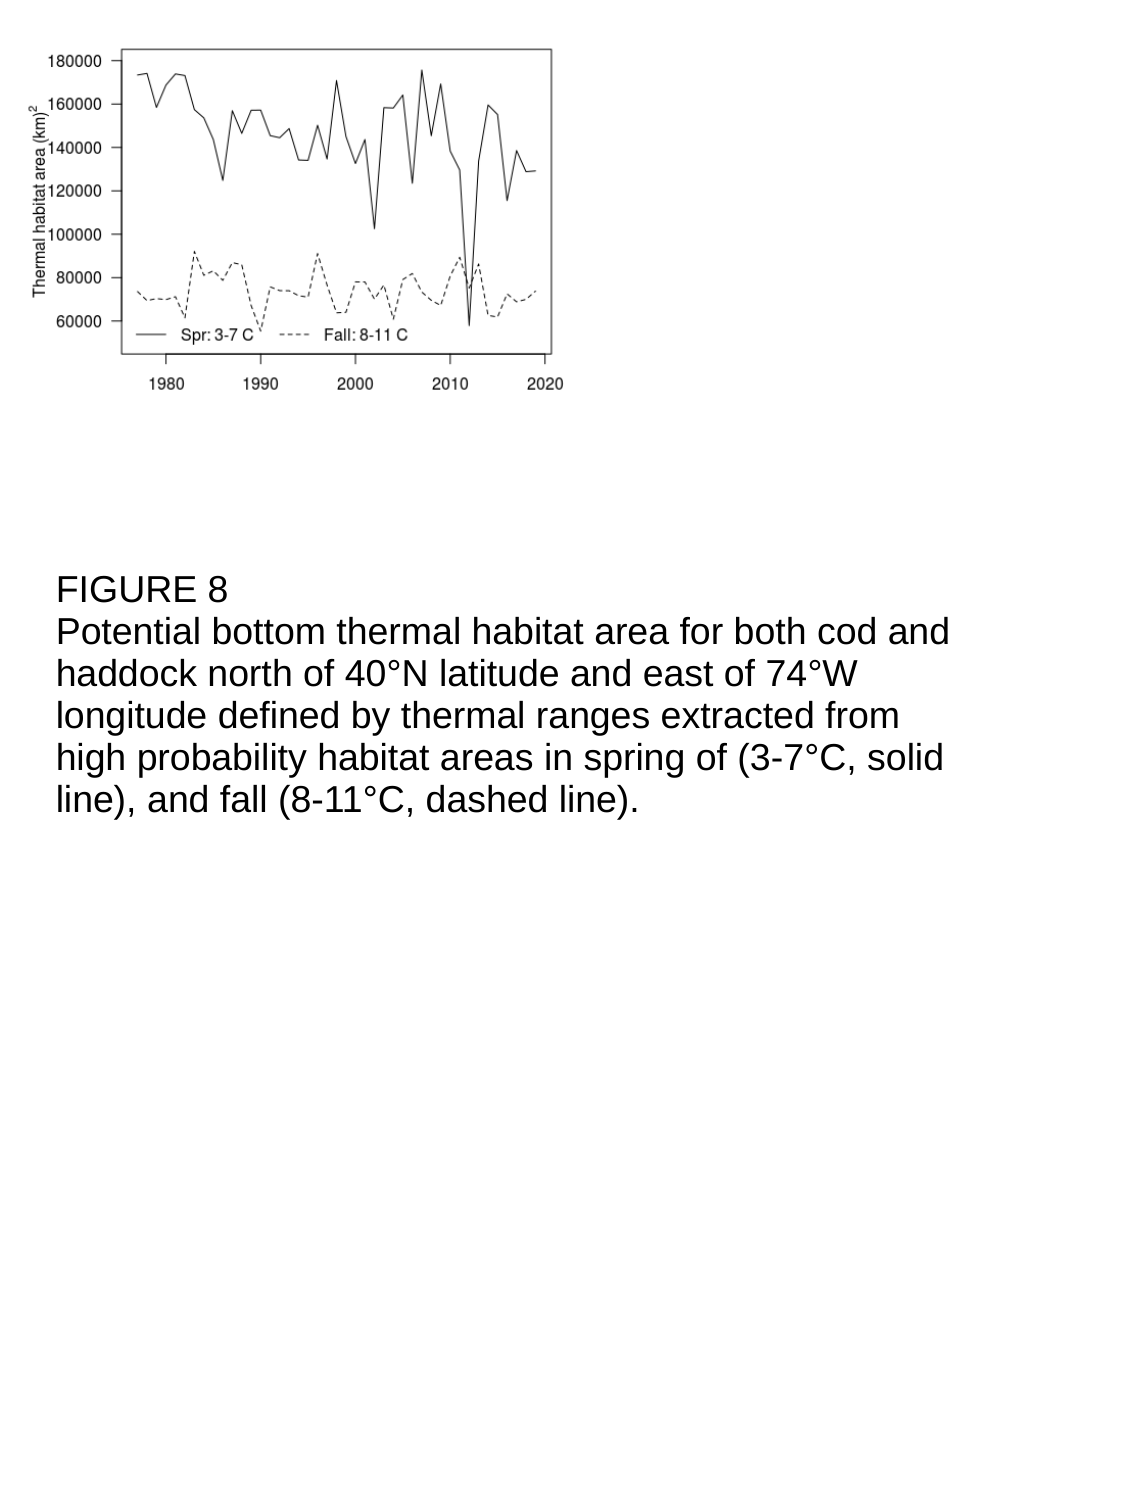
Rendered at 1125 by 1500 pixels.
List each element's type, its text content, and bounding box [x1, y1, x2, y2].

text_box FIGURE 8 Potential bottom thermal habitat area for both cod and haddock north of 40°N latitude and east of 74°W longitude defined by thermal ranges extracted from high probability habitat areas in spring of (3-7°C, solid line), and fall (8-11°C, dashed line). [41, 561, 972, 871]
picture [24, 37, 573, 398]
